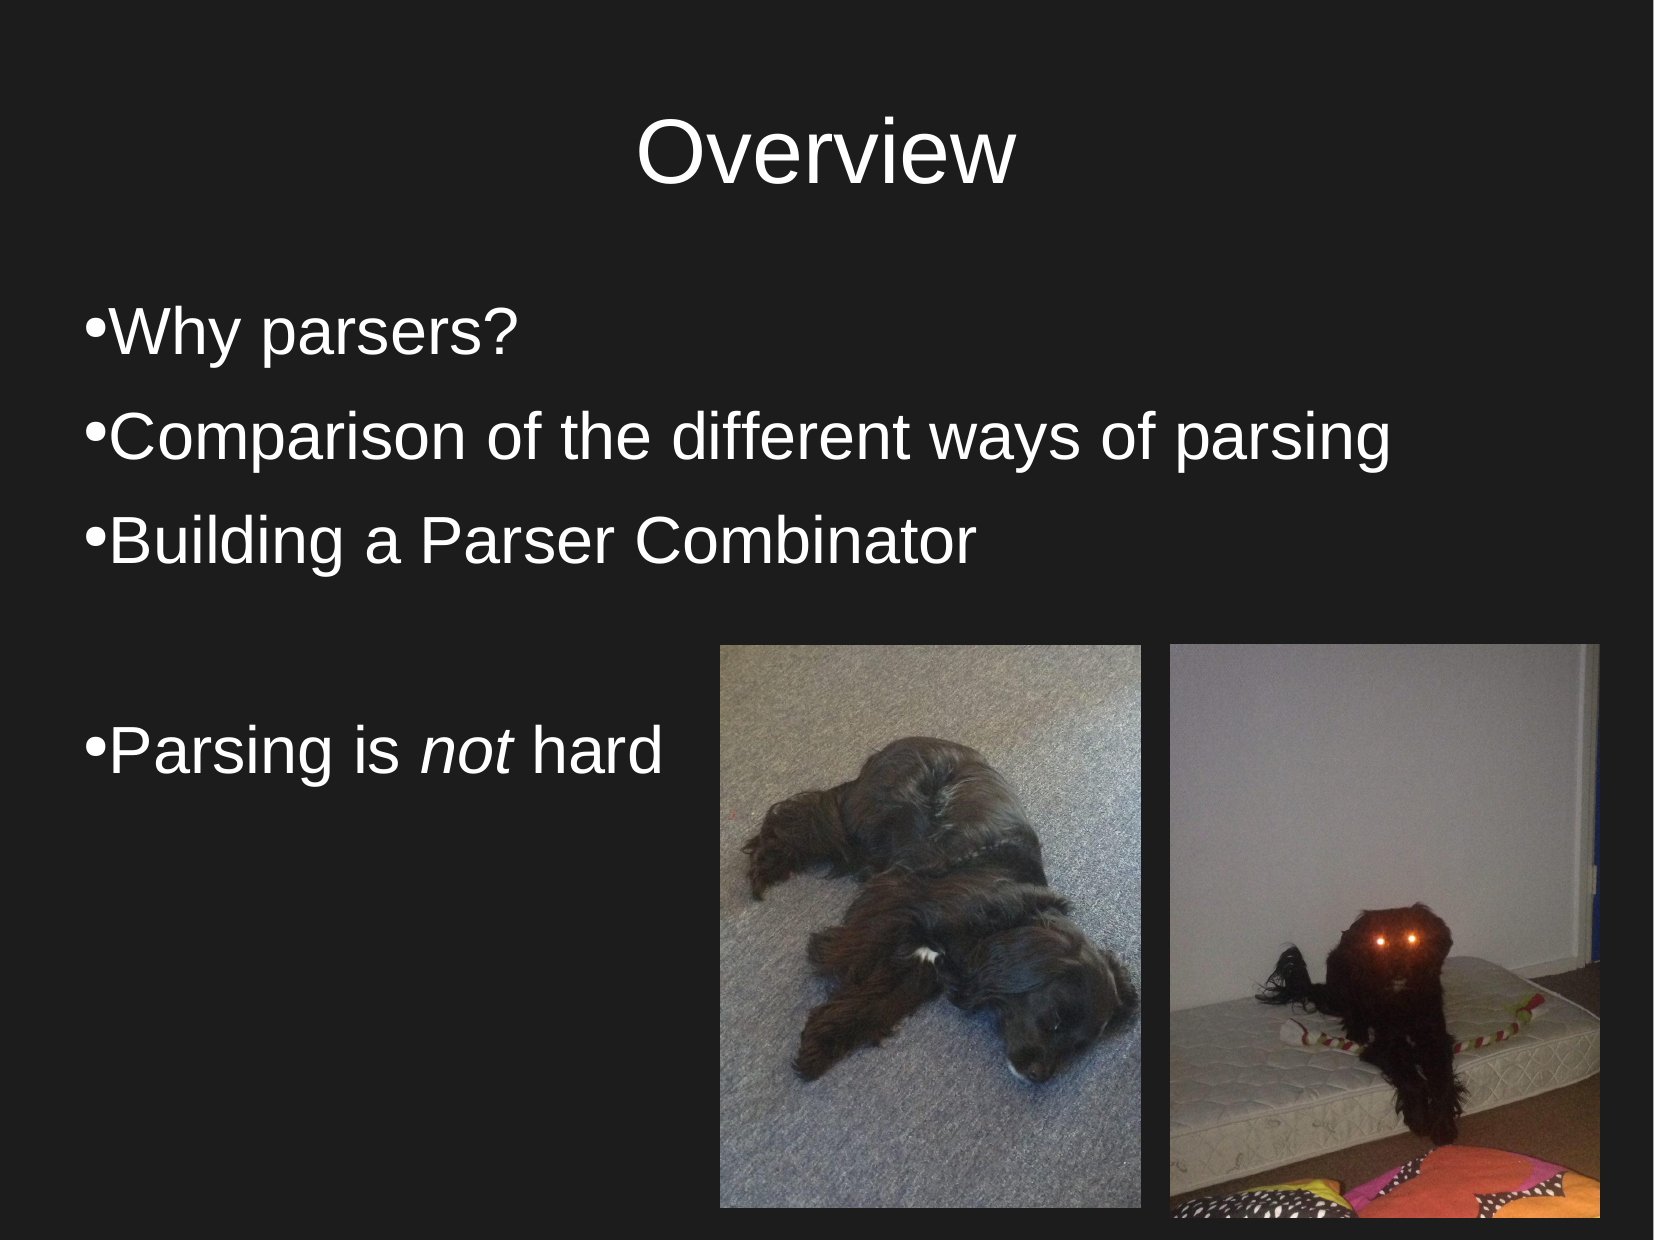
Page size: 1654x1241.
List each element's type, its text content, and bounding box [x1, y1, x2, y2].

picture [720, 645, 1141, 1208]
picture [1170, 644, 1600, 1218]
title Overview [82, 49, 1571, 256]
list Why parsers? Comparison of the different ways of parsing Building a Parser Combinator Parsing is not hard [82, 290, 1571, 1009]
